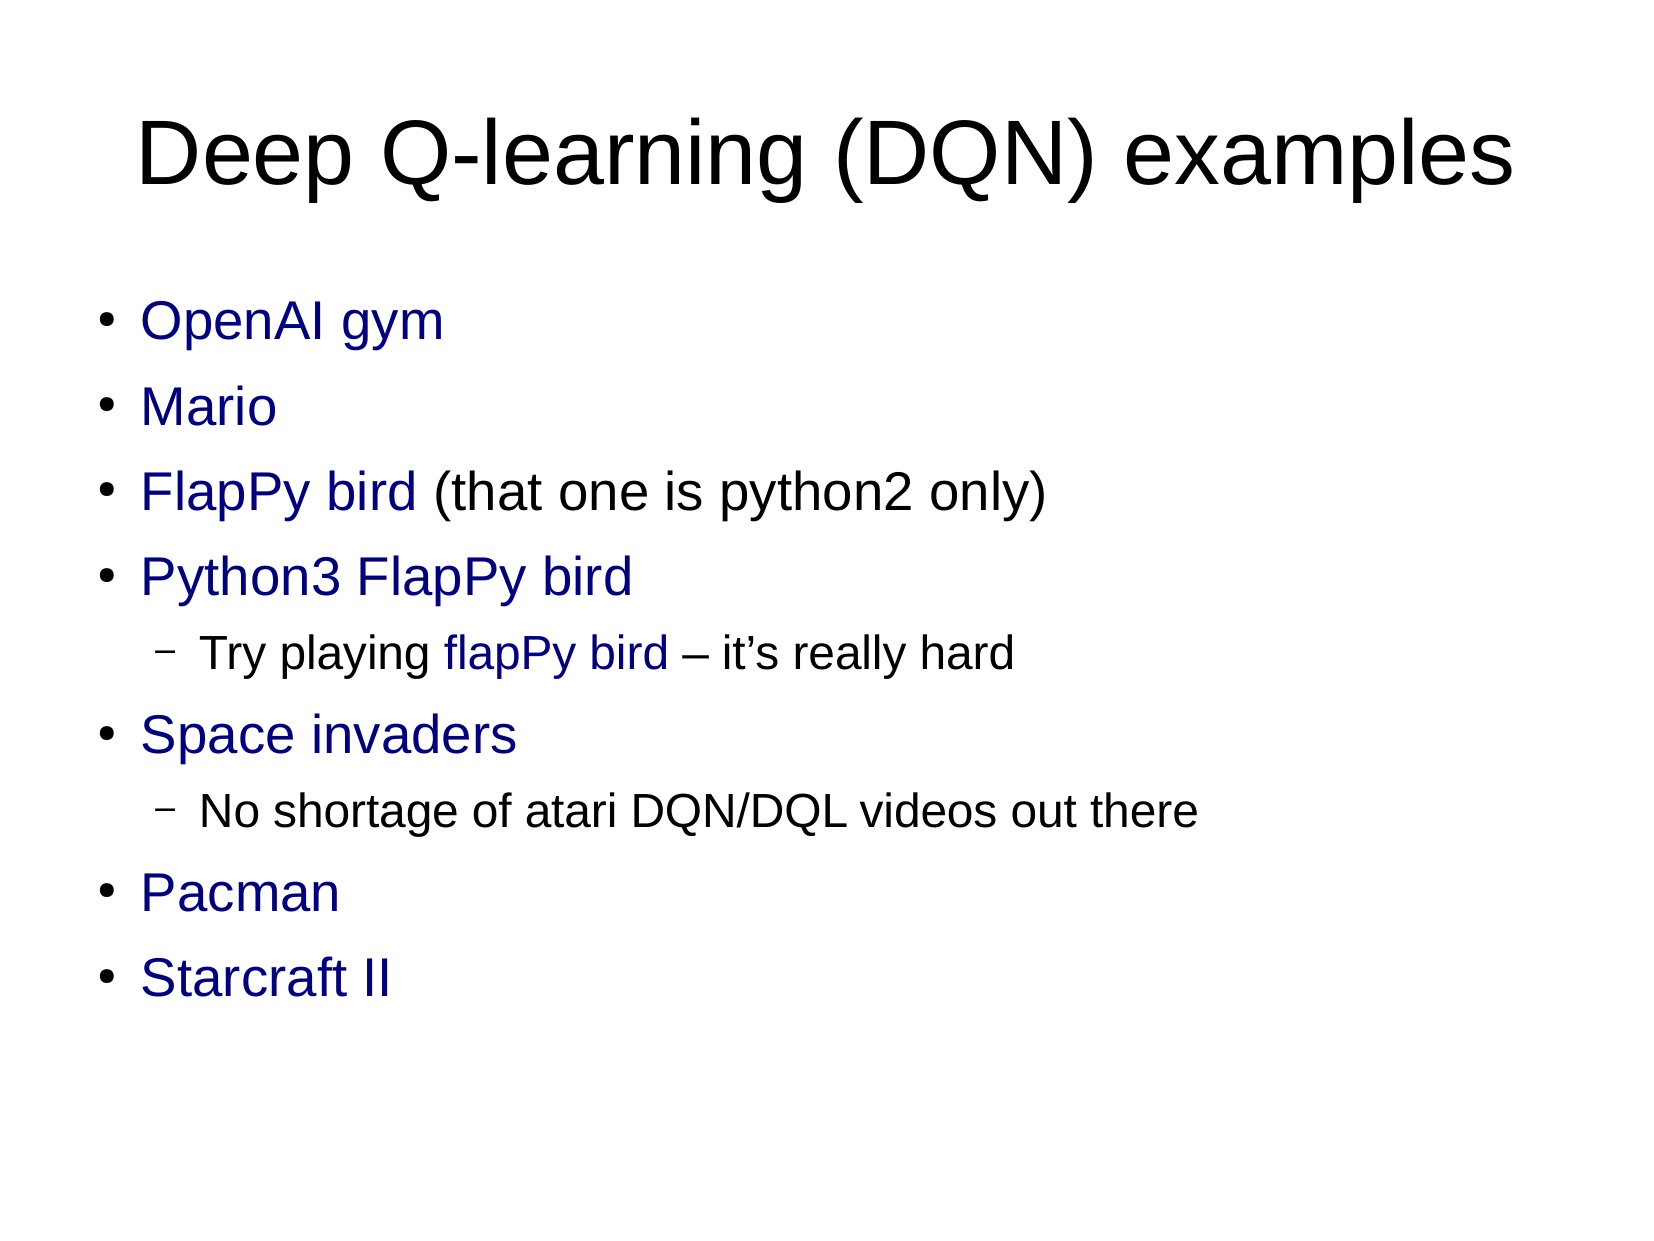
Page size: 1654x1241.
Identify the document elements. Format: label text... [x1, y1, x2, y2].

title Deep Q-learning (DQN) examples [82, 49, 1571, 257]
list OpenAI gym Mario FlapPy bird (that one is python2 only) Python3 FlapPy bird Try playing flapPy bird – it’s really hard Space invaders No shortage of atari DQN/DQL videos out there Pacman Starcraft II [82, 290, 1571, 1010]
